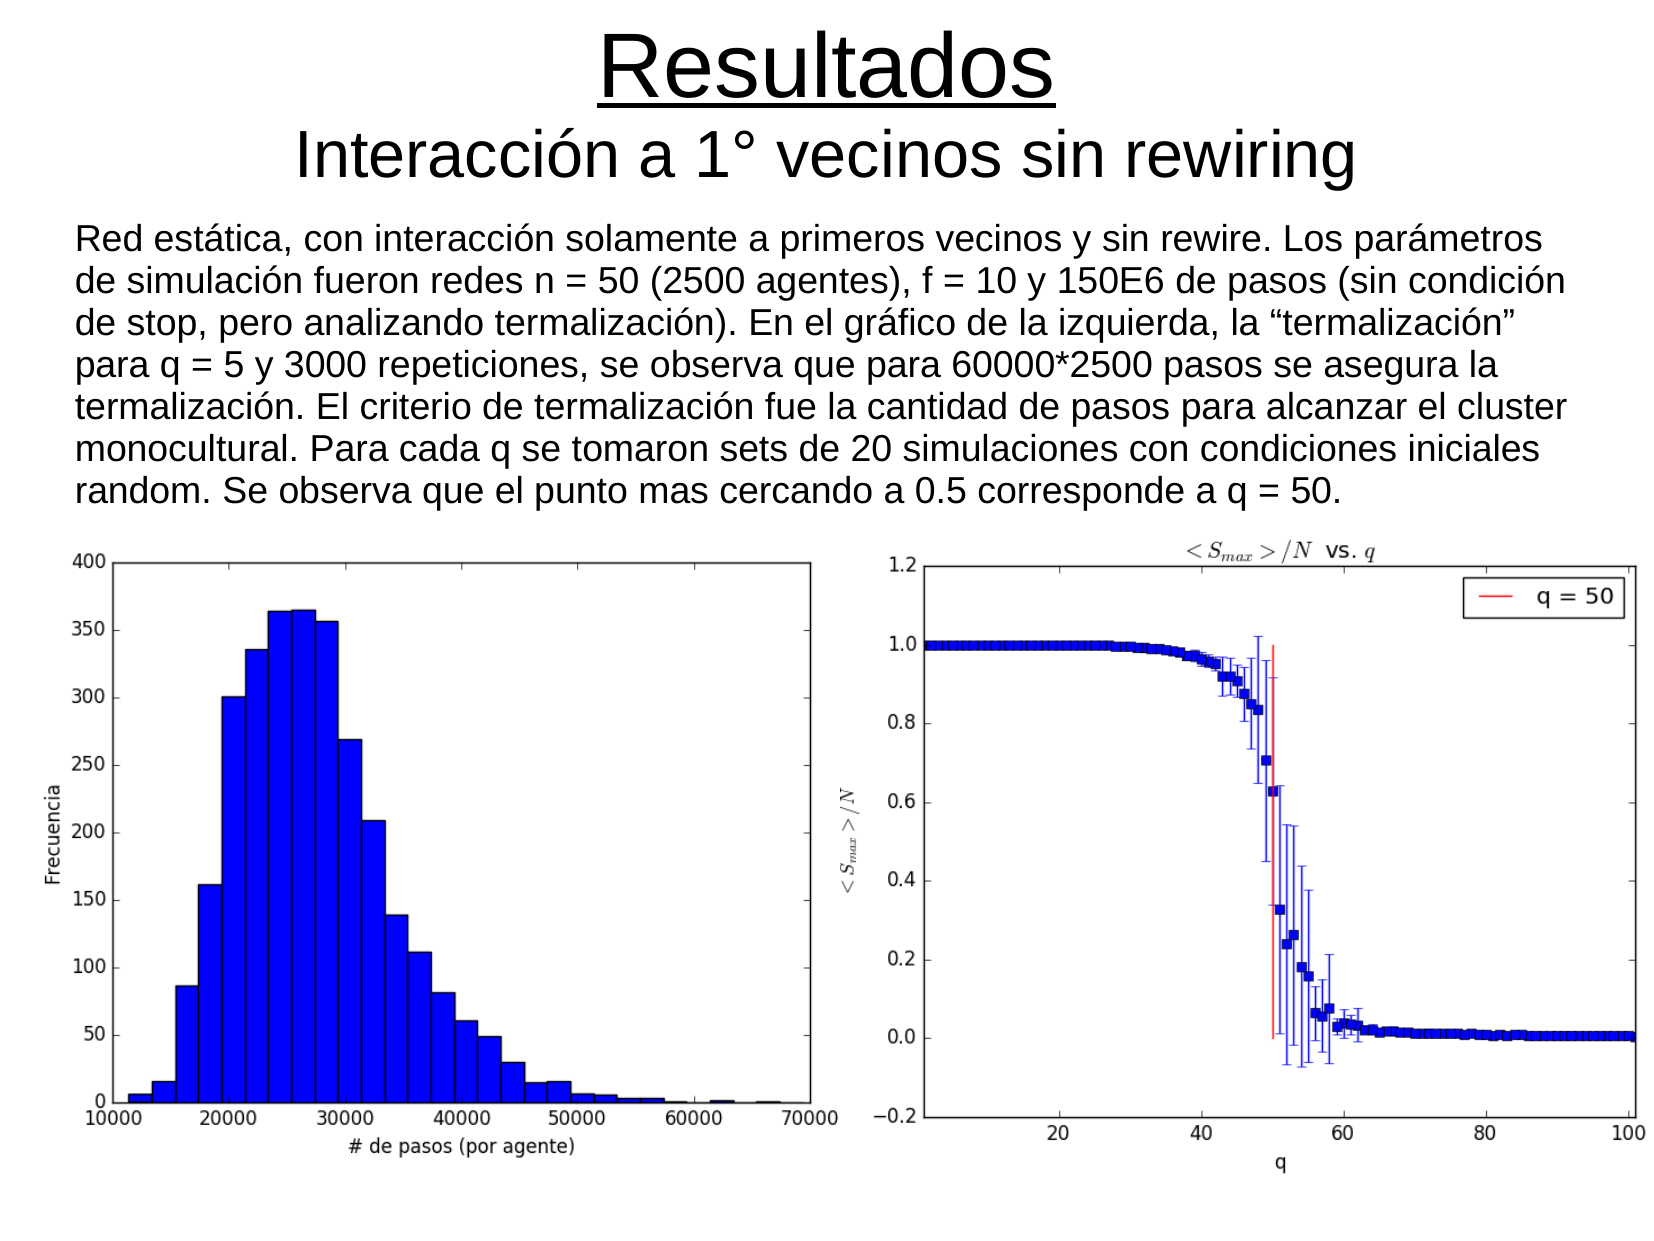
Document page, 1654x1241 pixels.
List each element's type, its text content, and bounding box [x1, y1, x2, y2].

text_box Red estática, con interacción solamente a primeros vecinos y sin rewire. Los parámetros de simulación fueron redes n = 50 (2500 agentes), f = 10 y 150E6 de pasos (sin condición de stop, pero analizando termalización). En el gráfico de la izquierda, la “termalización” para q = 5 y 3000 repeticiones, se observa que para 60000*2500 pasos se asegura la termalización. El criterio de termalización fue la cantidad de pasos para alcanzar el cluster monocultural. Para cada q se tomaron sets de 20 simulaciones con condiciones iniciales random. Se observa que el punto mas cercando a 0.5 corresponde a q = 50. [60, 210, 1606, 519]
title Resultados Interacción a 1° vecinos sin rewiring [82, 0, 1571, 208]
picture [30, 533, 1654, 1186]
